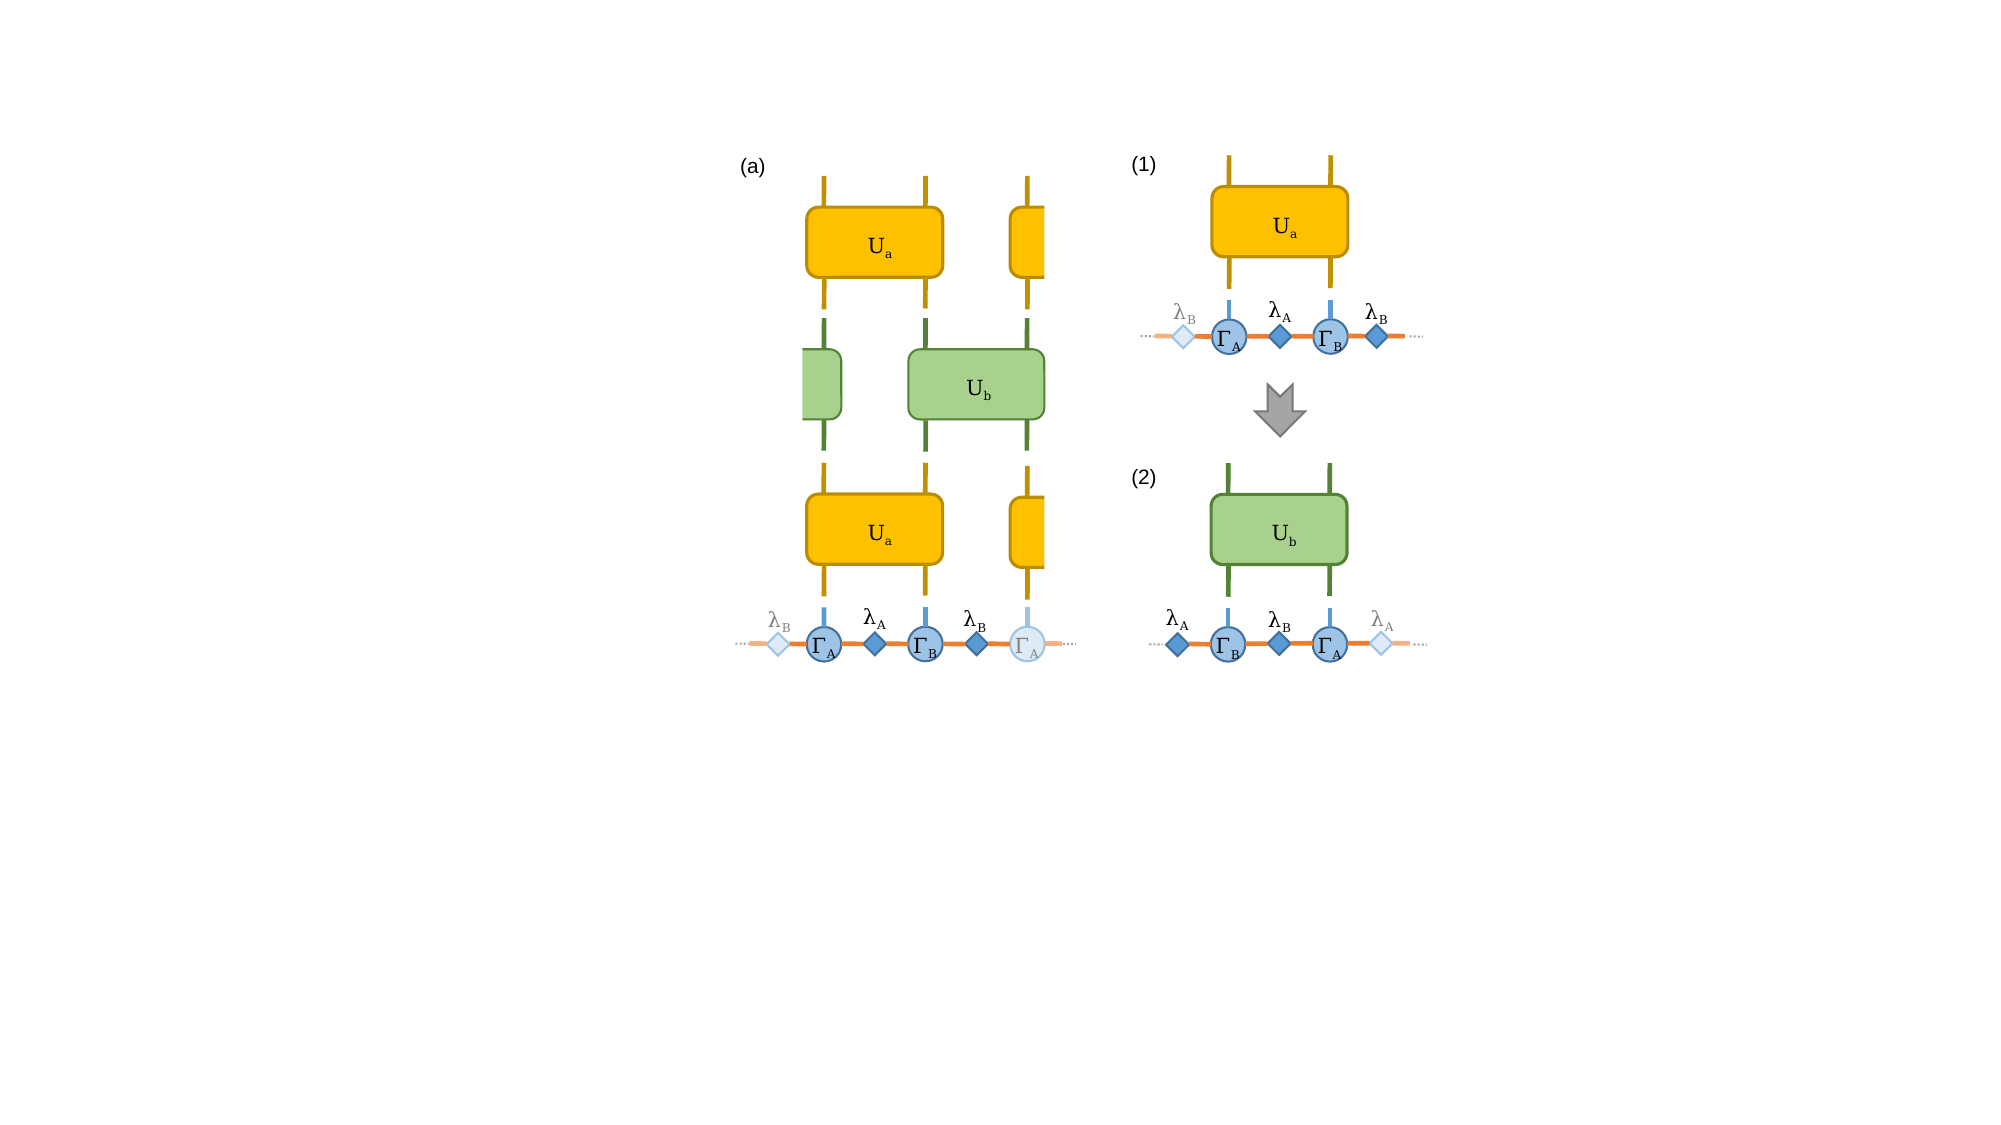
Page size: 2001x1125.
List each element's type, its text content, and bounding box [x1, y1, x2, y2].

text_box ΓB [1207, 625, 1248, 670]
text_box ΓA [803, 625, 844, 669]
text_box [1255, 384, 1306, 437]
text_box ΓB [1310, 317, 1350, 362]
text_box (2) [1123, 455, 1165, 496]
text_box [1010, 175, 1157, 319]
text_box λA [1362, 597, 1402, 641]
text_box [1211, 494, 1348, 565]
text_box λB [759, 598, 799, 642]
text_box [966, 632, 988, 656]
text_box λA [854, 596, 894, 640]
text_box Ub [958, 367, 999, 411]
text_box ΓA [1208, 318, 1249, 362]
text_box Ub [1264, 512, 1305, 556]
text_box (1) [1123, 143, 1165, 184]
text_box λA [1259, 288, 1299, 333]
text_box [806, 494, 943, 565]
text_box [1370, 631, 1392, 655]
text_box ΓA [1309, 625, 1349, 670]
text_box Ua [860, 225, 900, 269]
text_box (a) [732, 144, 774, 185]
text_box ΓB [904, 625, 945, 669]
text_box λB [955, 598, 994, 642]
text_box [767, 632, 789, 656]
text_box [1366, 324, 1387, 348]
text_box λB [1259, 598, 1299, 642]
text_box [1269, 324, 1291, 348]
text_box λB [1356, 291, 1395, 334]
text_box Ua [859, 512, 900, 556]
text_box λA [1157, 597, 1196, 641]
text_box [1166, 633, 1189, 657]
text_box [1211, 186, 1348, 257]
text_box [1268, 632, 1290, 655]
text_box Ua [1265, 204, 1305, 249]
text_box [1010, 465, 1157, 609]
text_box [864, 632, 886, 656]
text_box [690, 309, 842, 453]
text_box [1172, 325, 1194, 349]
text_box λB [1164, 291, 1204, 335]
text_box ΓA [1006, 625, 1047, 669]
text_box [908, 349, 1045, 420]
text_box [806, 207, 943, 278]
